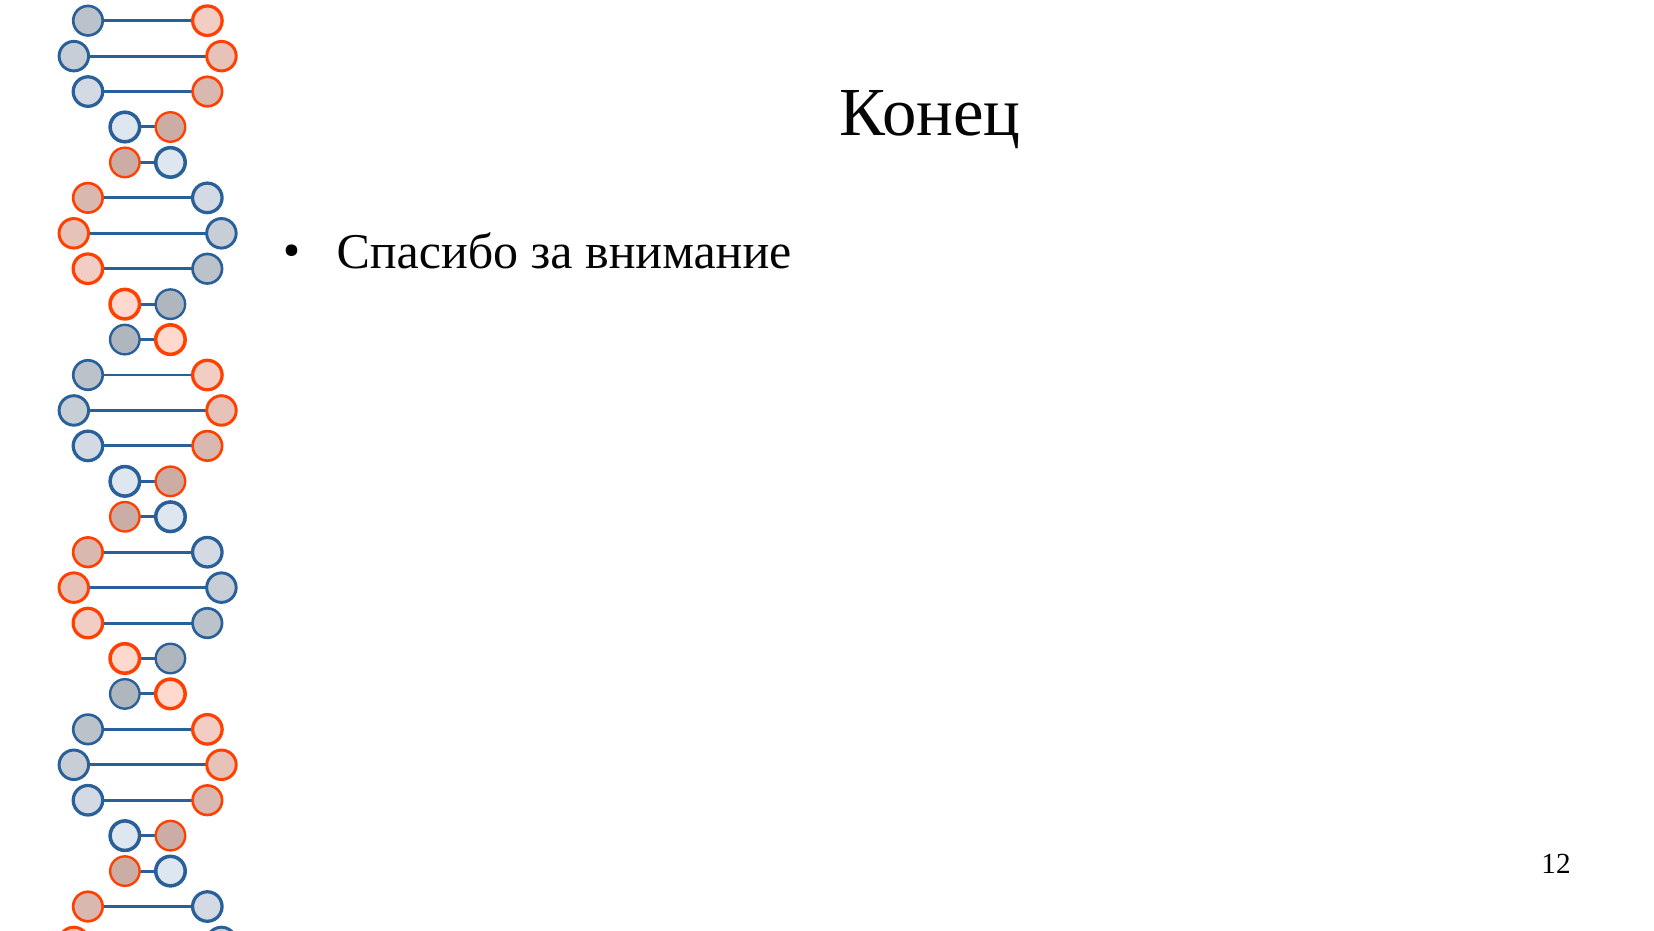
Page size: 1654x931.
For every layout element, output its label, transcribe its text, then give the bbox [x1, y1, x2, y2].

title Конец [265, 35, 1595, 189]
list Спасибо за внимание [265, 224, 1595, 764]
